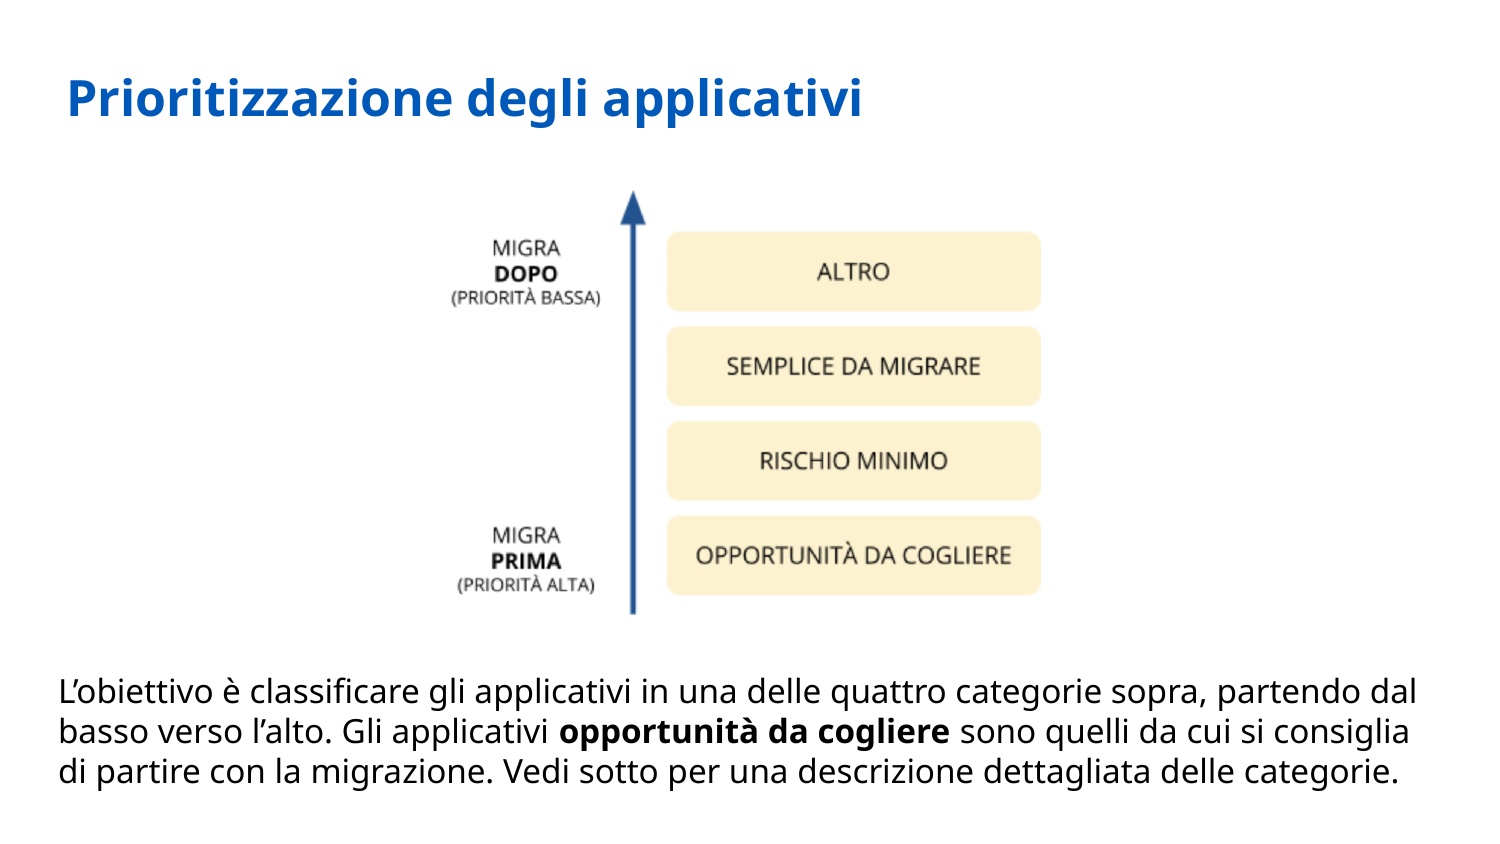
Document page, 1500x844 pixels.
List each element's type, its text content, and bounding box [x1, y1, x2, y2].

picture [386, 158, 1066, 643]
text_box L’obiettivo è classificare gli applicativi in una delle quattro categorie sopra, partendo dal basso verso l’alto. Gli applicativi opportunità da cogliere sono quelli da cui si consiglia di partire con la migrazione. Vedi sotto per una descrizione dettagliata delle categorie. [43, 655, 1449, 811]
title Prioritizzazione degli applicativi [51, 51, 1449, 146]
